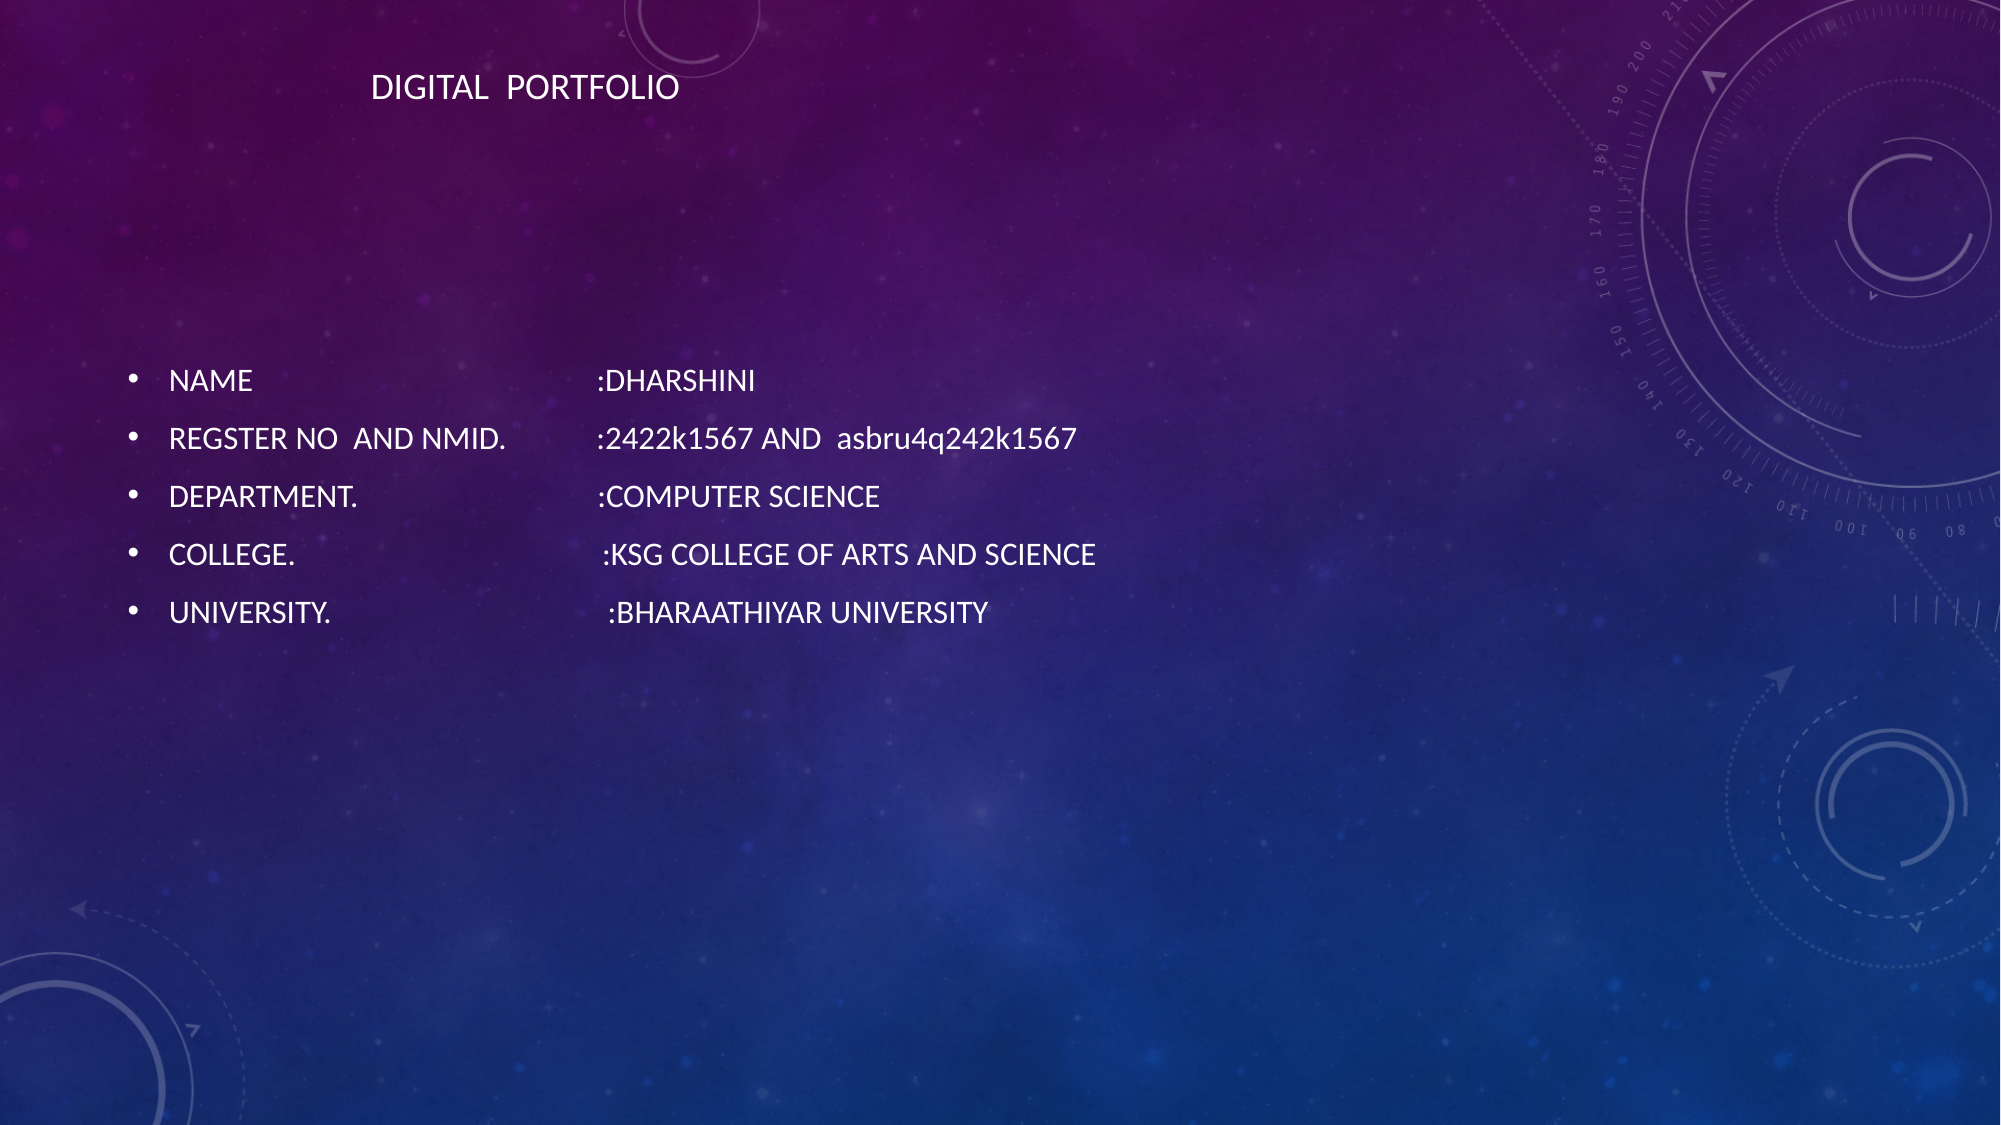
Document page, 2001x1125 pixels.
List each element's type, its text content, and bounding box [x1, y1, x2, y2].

text_box DIGITAL PORTFOLIO [355, 54, 1228, 115]
list NAME :DHARSHINI REGSTER NO AND NMID. :2422k1567 AND asbru4q242k1567 DEPARTMENT. :COMPUTER SCIENCE COLLEGE. :KSG COLLEGE OF ARTS AND SCIENCE UNIVERSITY. :BHARAATHIYAR UNIVERSITY [112, 351, 1775, 641]
